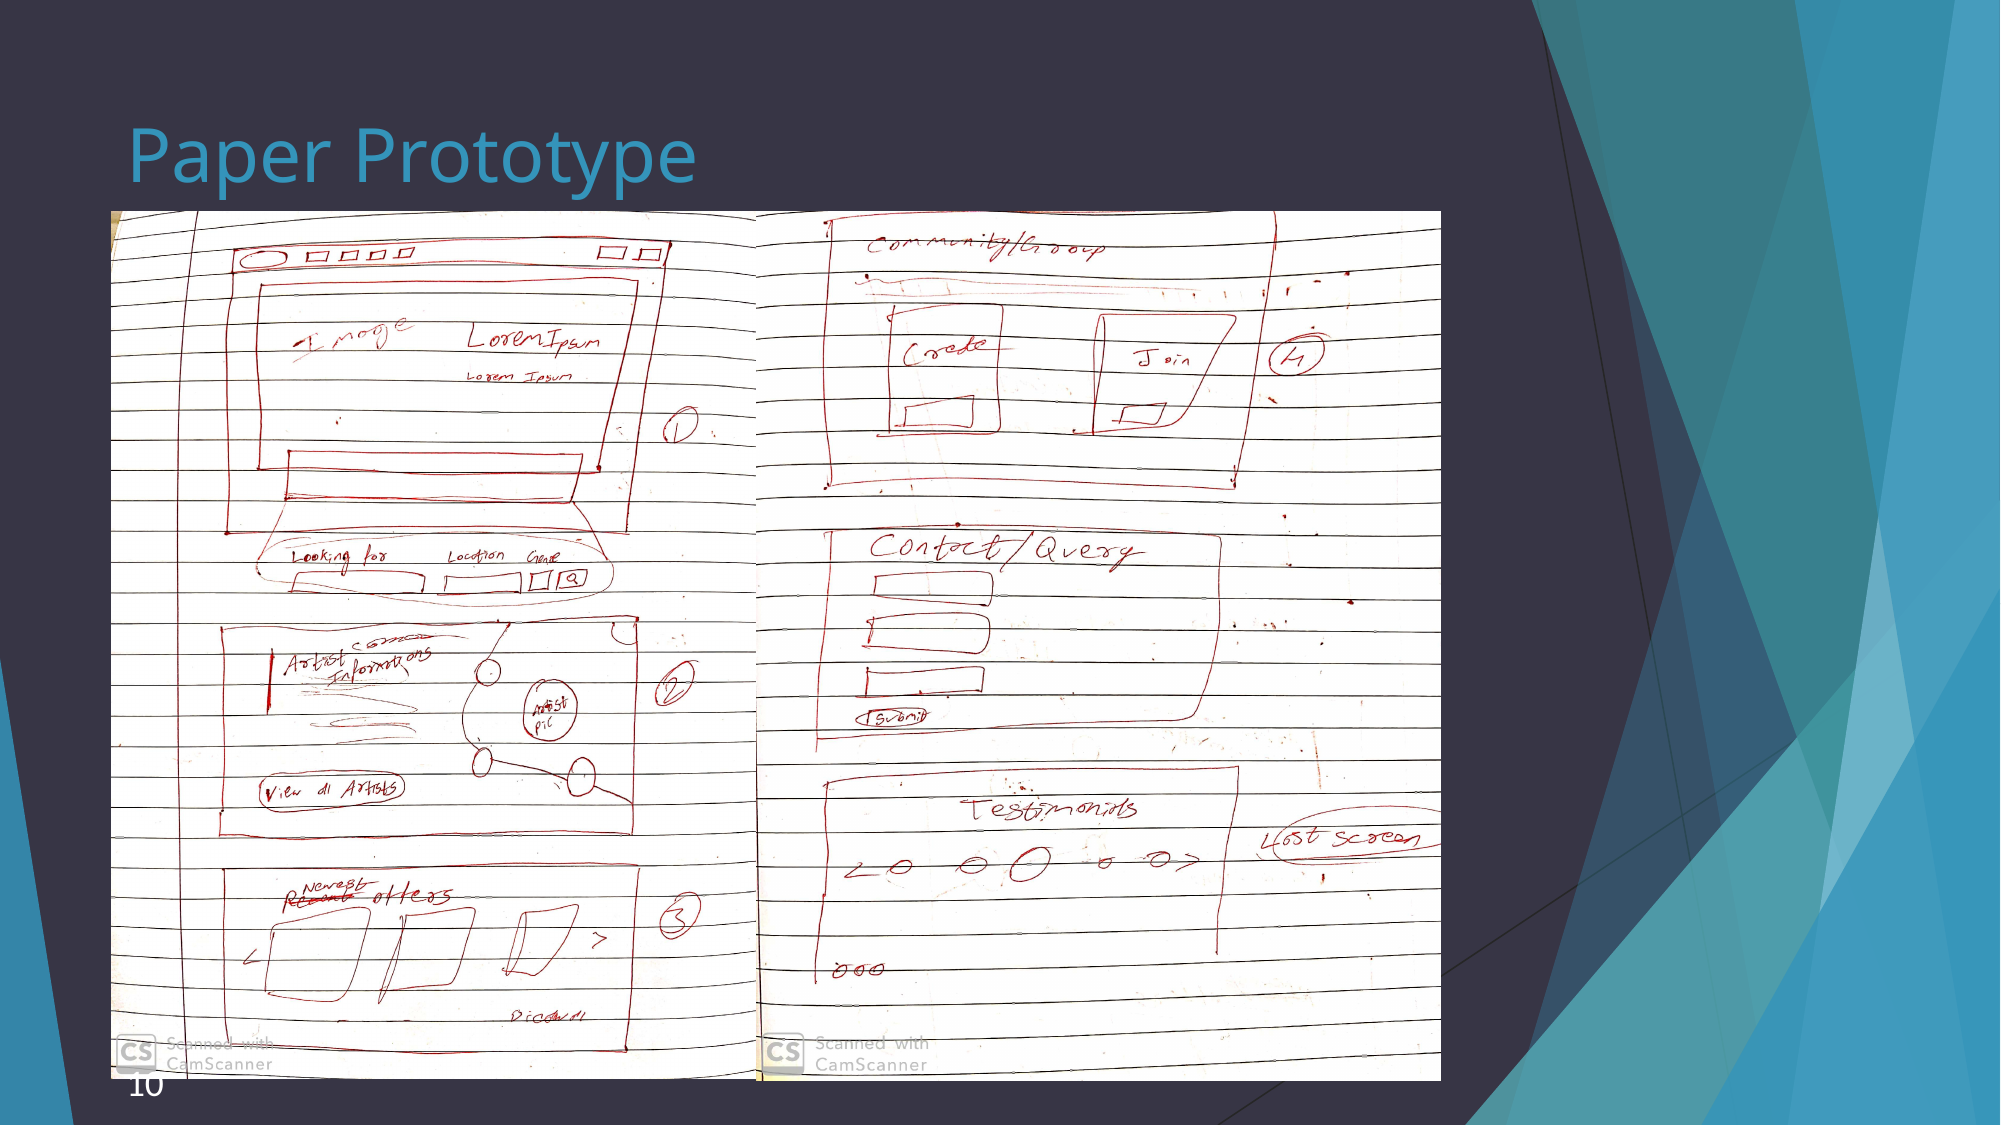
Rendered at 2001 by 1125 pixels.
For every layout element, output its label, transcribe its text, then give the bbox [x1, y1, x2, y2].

title Paper Prototype [111, 99, 1522, 317]
text_box 10 [111, 1051, 184, 1113]
picture [111, 211, 1441, 1081]
